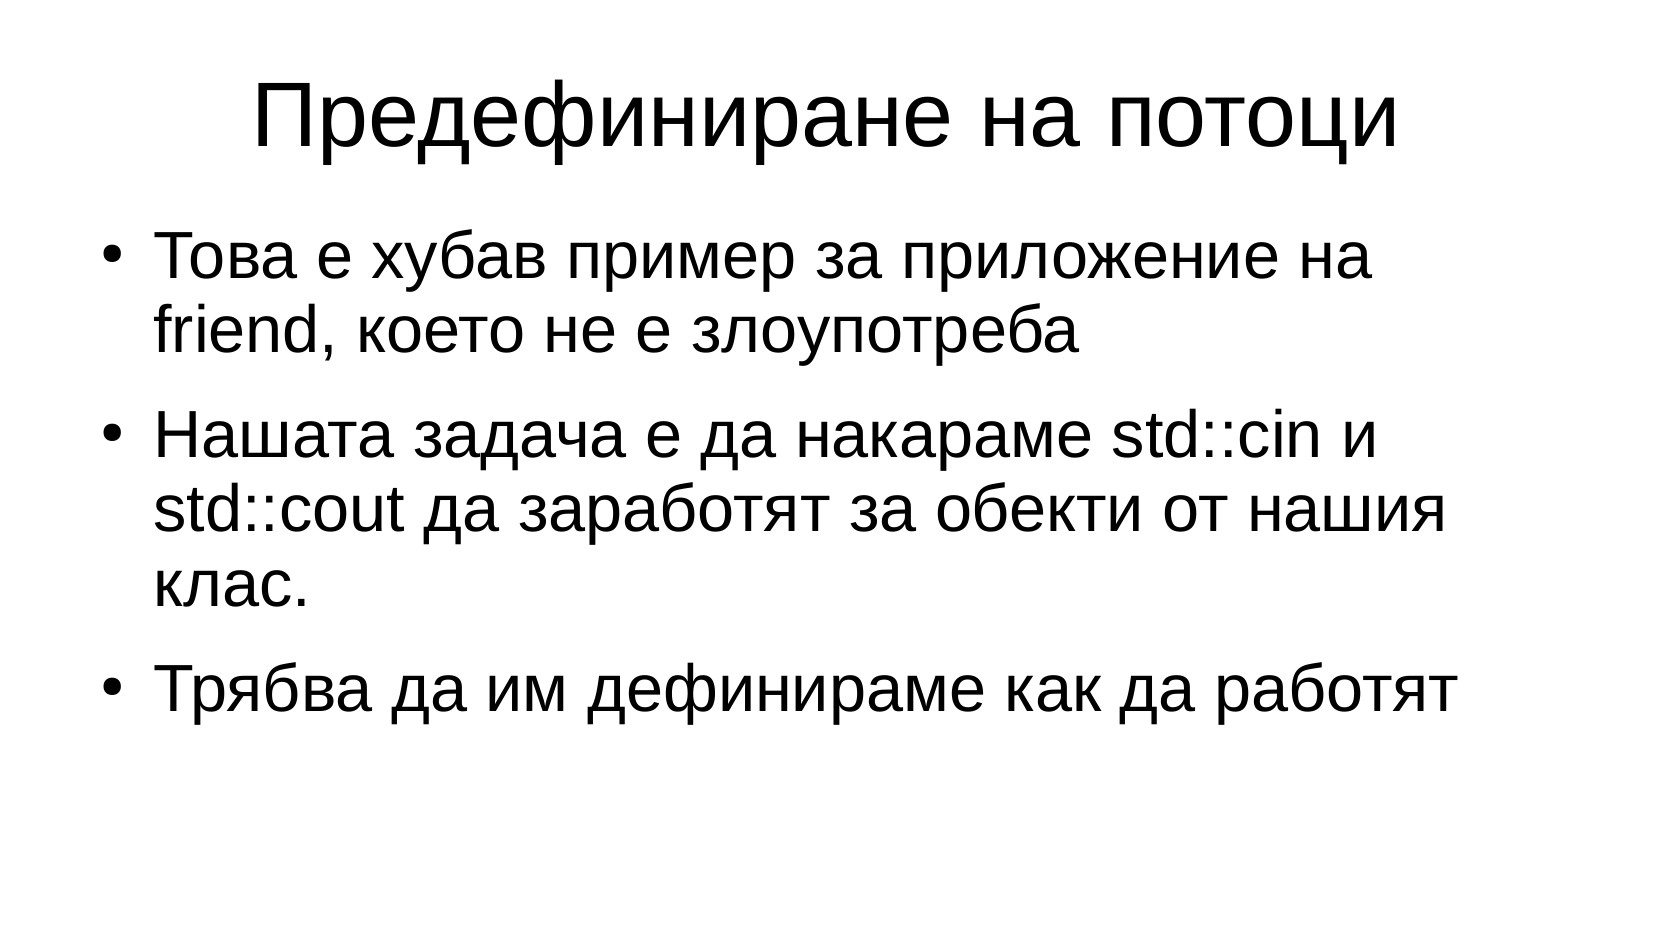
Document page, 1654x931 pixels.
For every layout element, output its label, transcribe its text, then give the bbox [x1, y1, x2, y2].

title Предефиниране на потоци [82, 37, 1571, 193]
list Това е хубав пример за приложение на friend, което не е злоупотреба Нашата задача е да накараме std::cin и std::cout да заработят за обекти от нашия клас. Трябва да им дефинираме как да работят [82, 217, 1571, 758]
